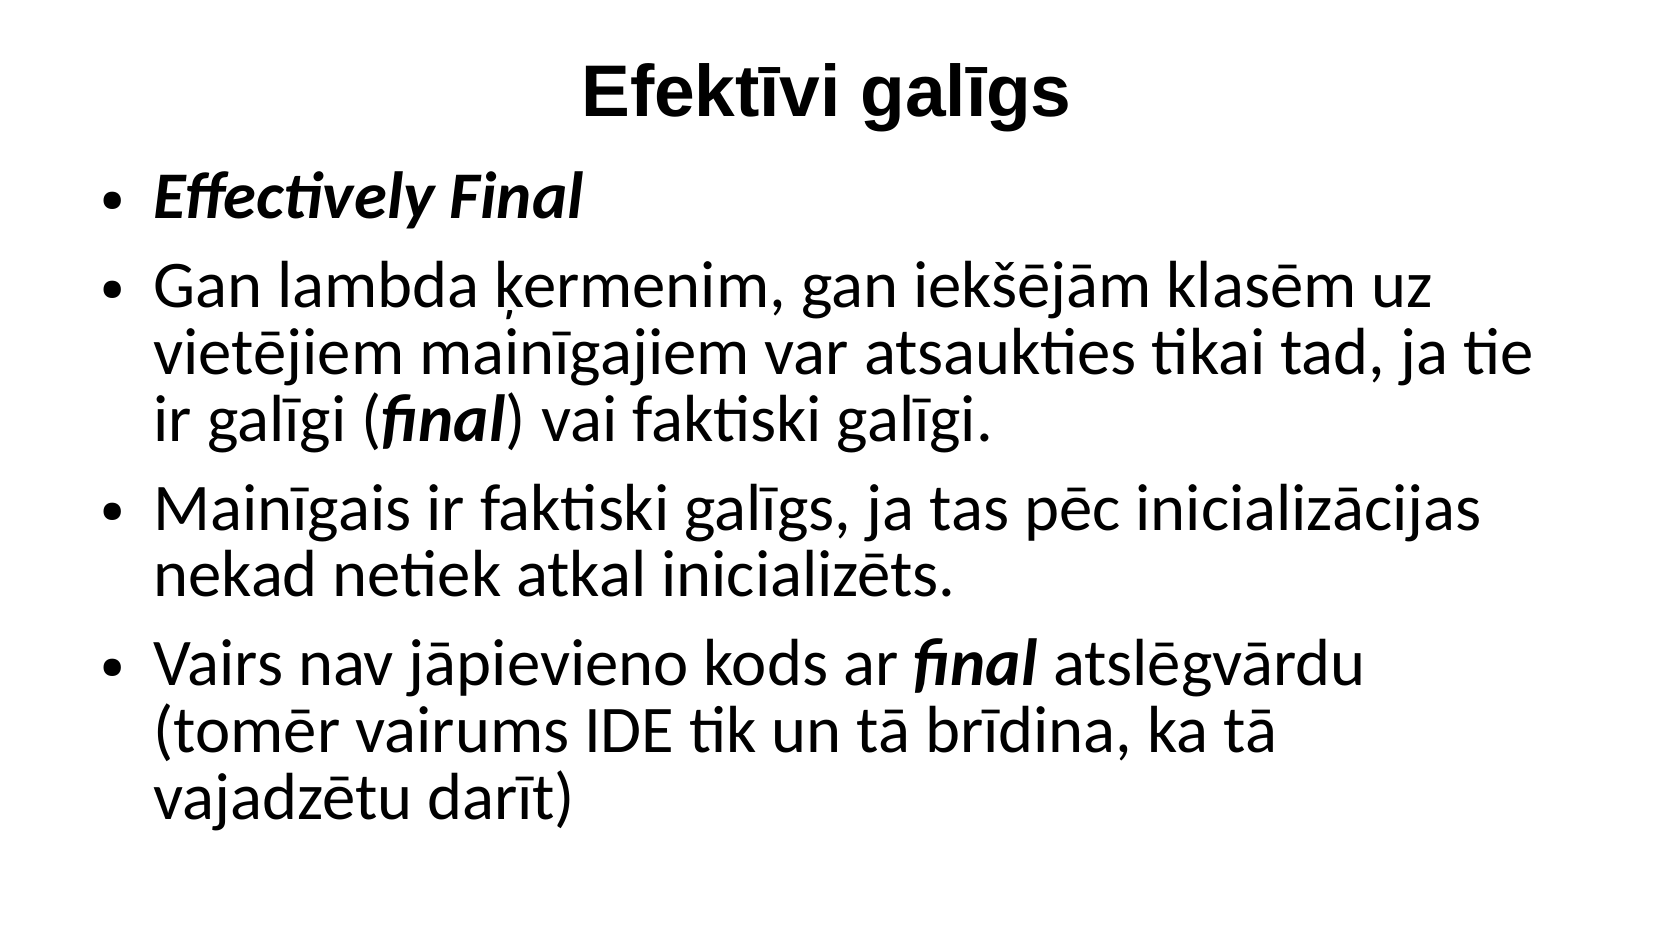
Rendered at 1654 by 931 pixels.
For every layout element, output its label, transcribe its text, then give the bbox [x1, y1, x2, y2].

list Effectively Final Gan lambda ķermenim, gan iekšējām klasēm uz vietējiem mainīgajiem var atsaukties tikai tad, ja tie ir galīgi (final) vai faktiski galīgi. Mainīgais ir faktiski galīgs, ja tas pēc inicializācijas nekad netiek atkal inicializēts. Vairs nav jāpievieno kods ar final atslēgvārdu (tomēr vairums IDE tik un tā brīdina, ka tā vajadzētu darīt) [82, 168, 1538, 889]
title Efektīvi galīgs [82, 37, 1571, 147]
